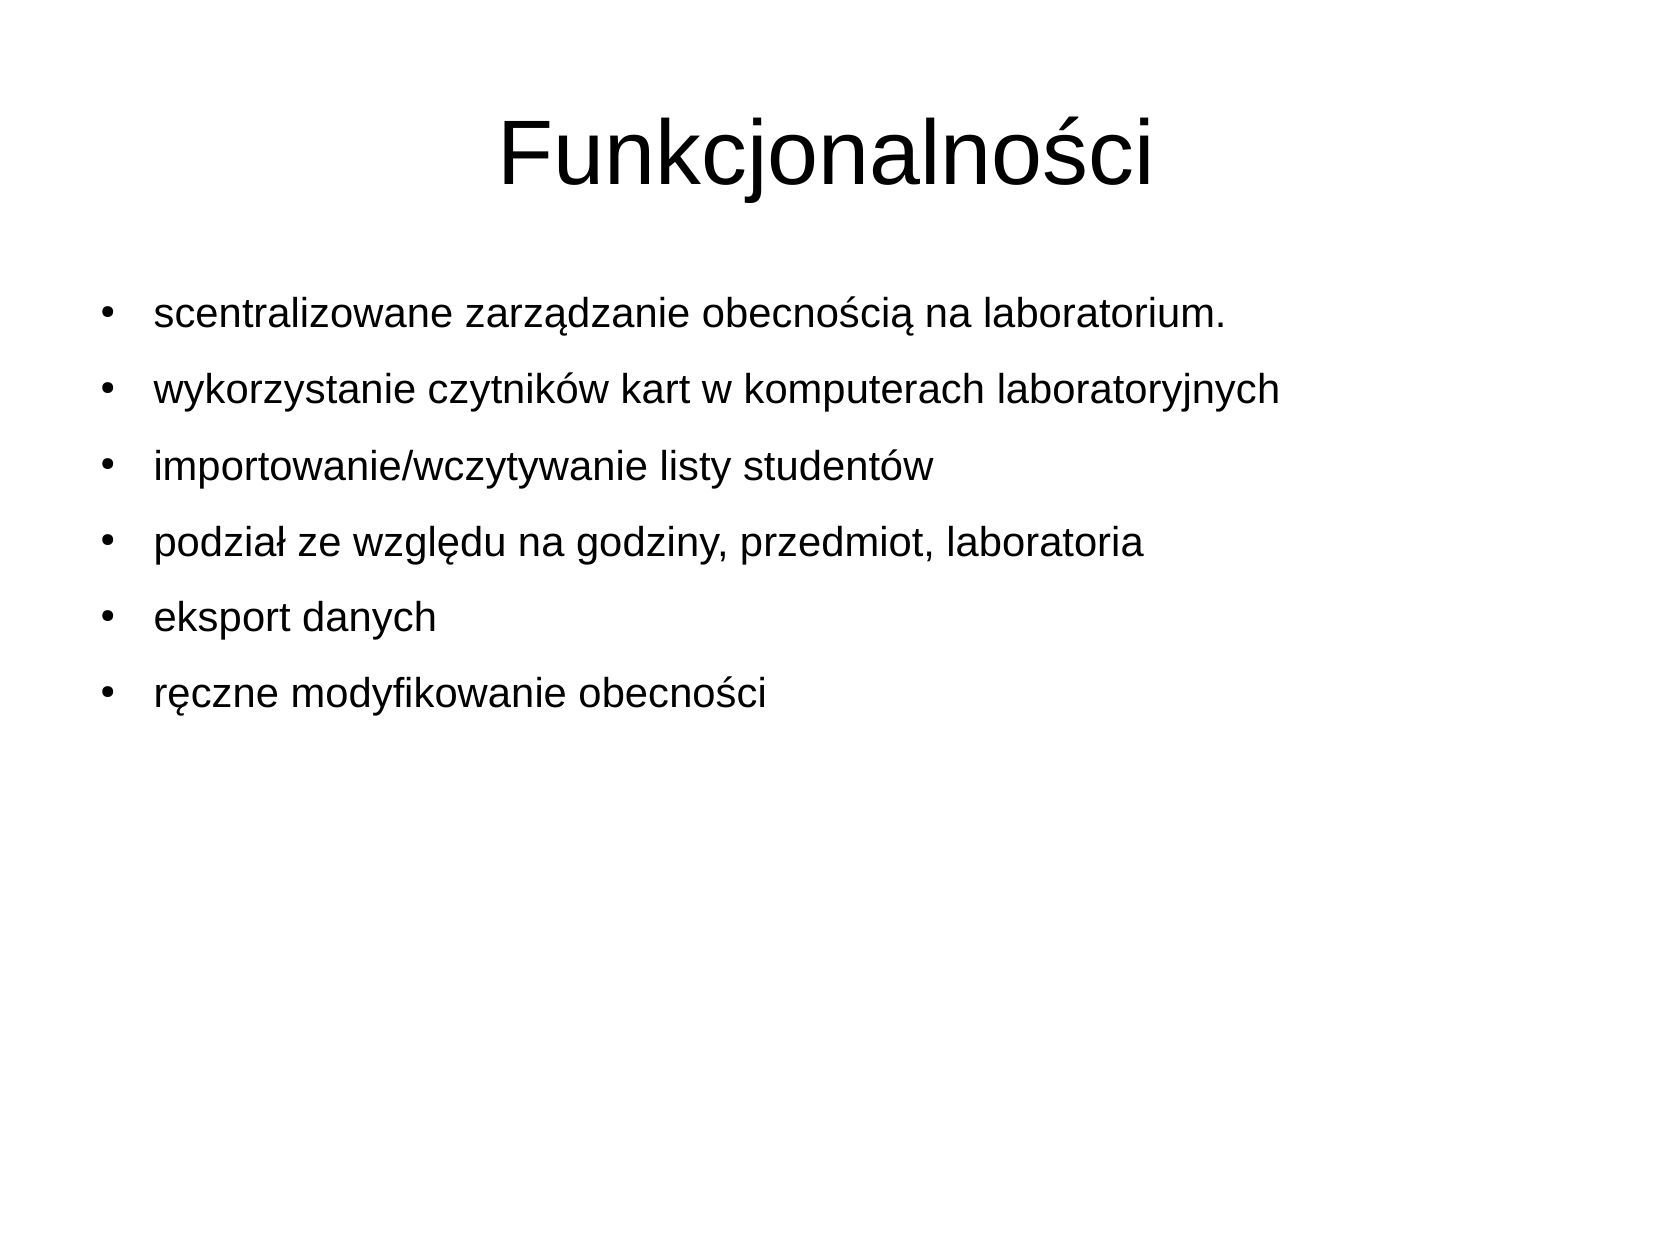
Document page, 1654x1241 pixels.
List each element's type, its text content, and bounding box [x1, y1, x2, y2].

title Funkcjonalności [82, 49, 1571, 257]
list scentralizowane zarządzanie obecnością na laboratorium. wykorzystanie czytników kart w komputerach laboratoryjnych importowanie/wczytywanie listy studentów podział ze względu na godziny, przedmiot, laboratoria eksport danych ręczne modyfikowanie obecności [82, 290, 1571, 1109]
